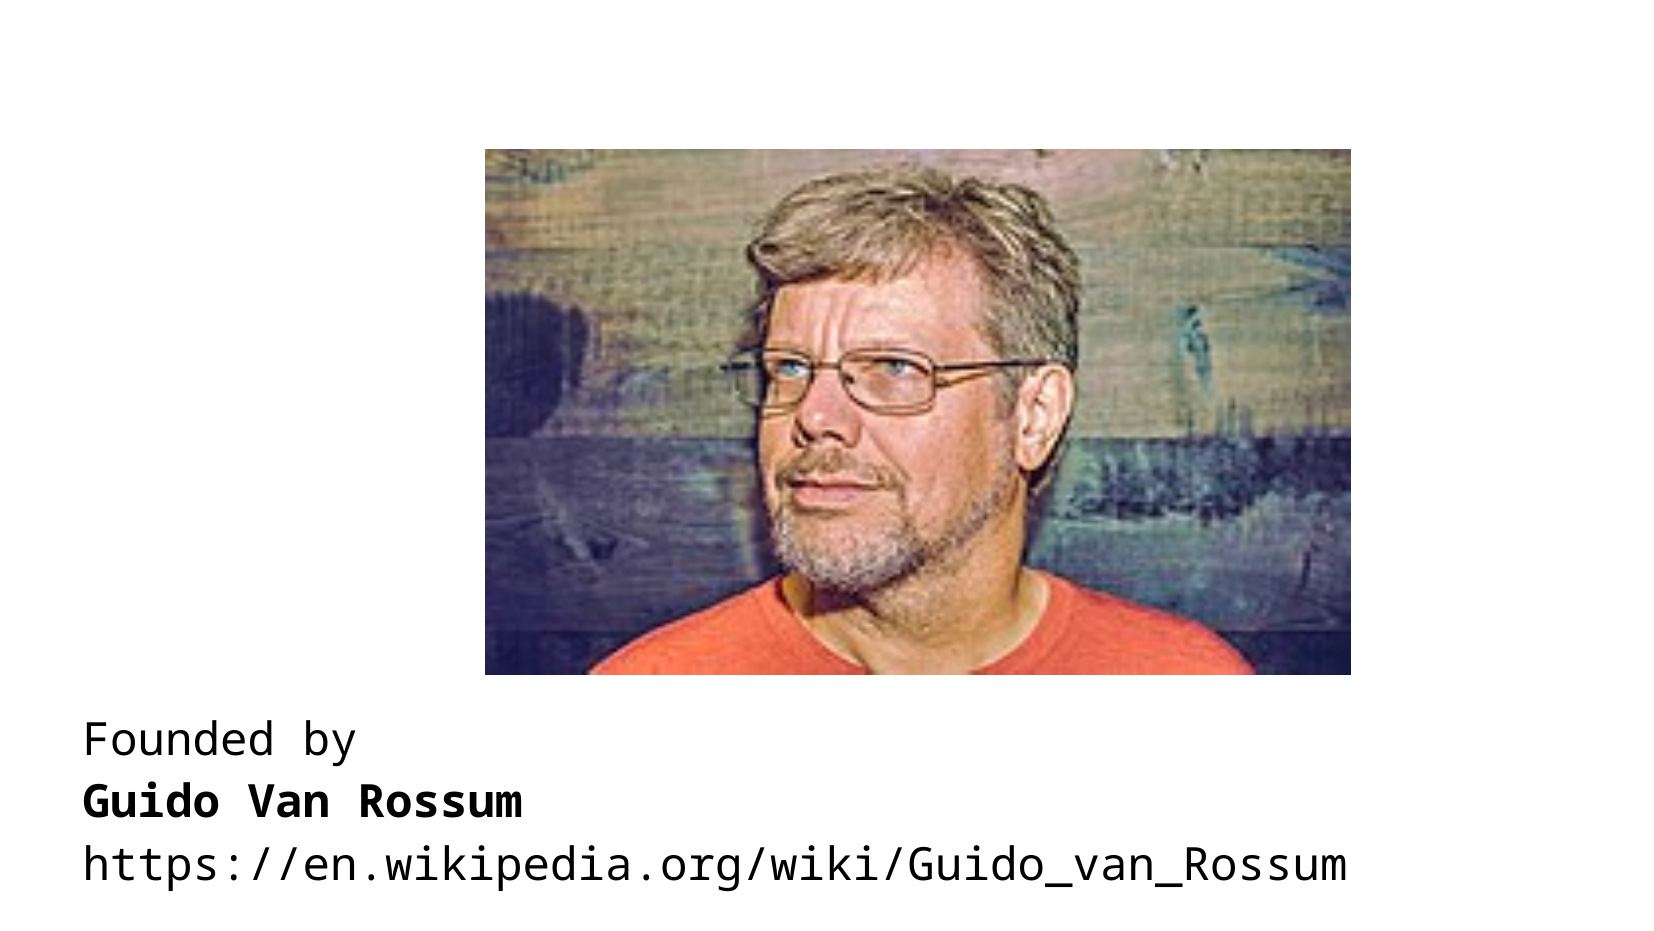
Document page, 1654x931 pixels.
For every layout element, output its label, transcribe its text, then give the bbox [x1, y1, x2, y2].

picture [485, 149, 1351, 676]
subtitle Founded by Guido Van Rossum https://en.wikipedia.org/wiki/Guido_van_Rossum [82, 653, 1571, 884]
